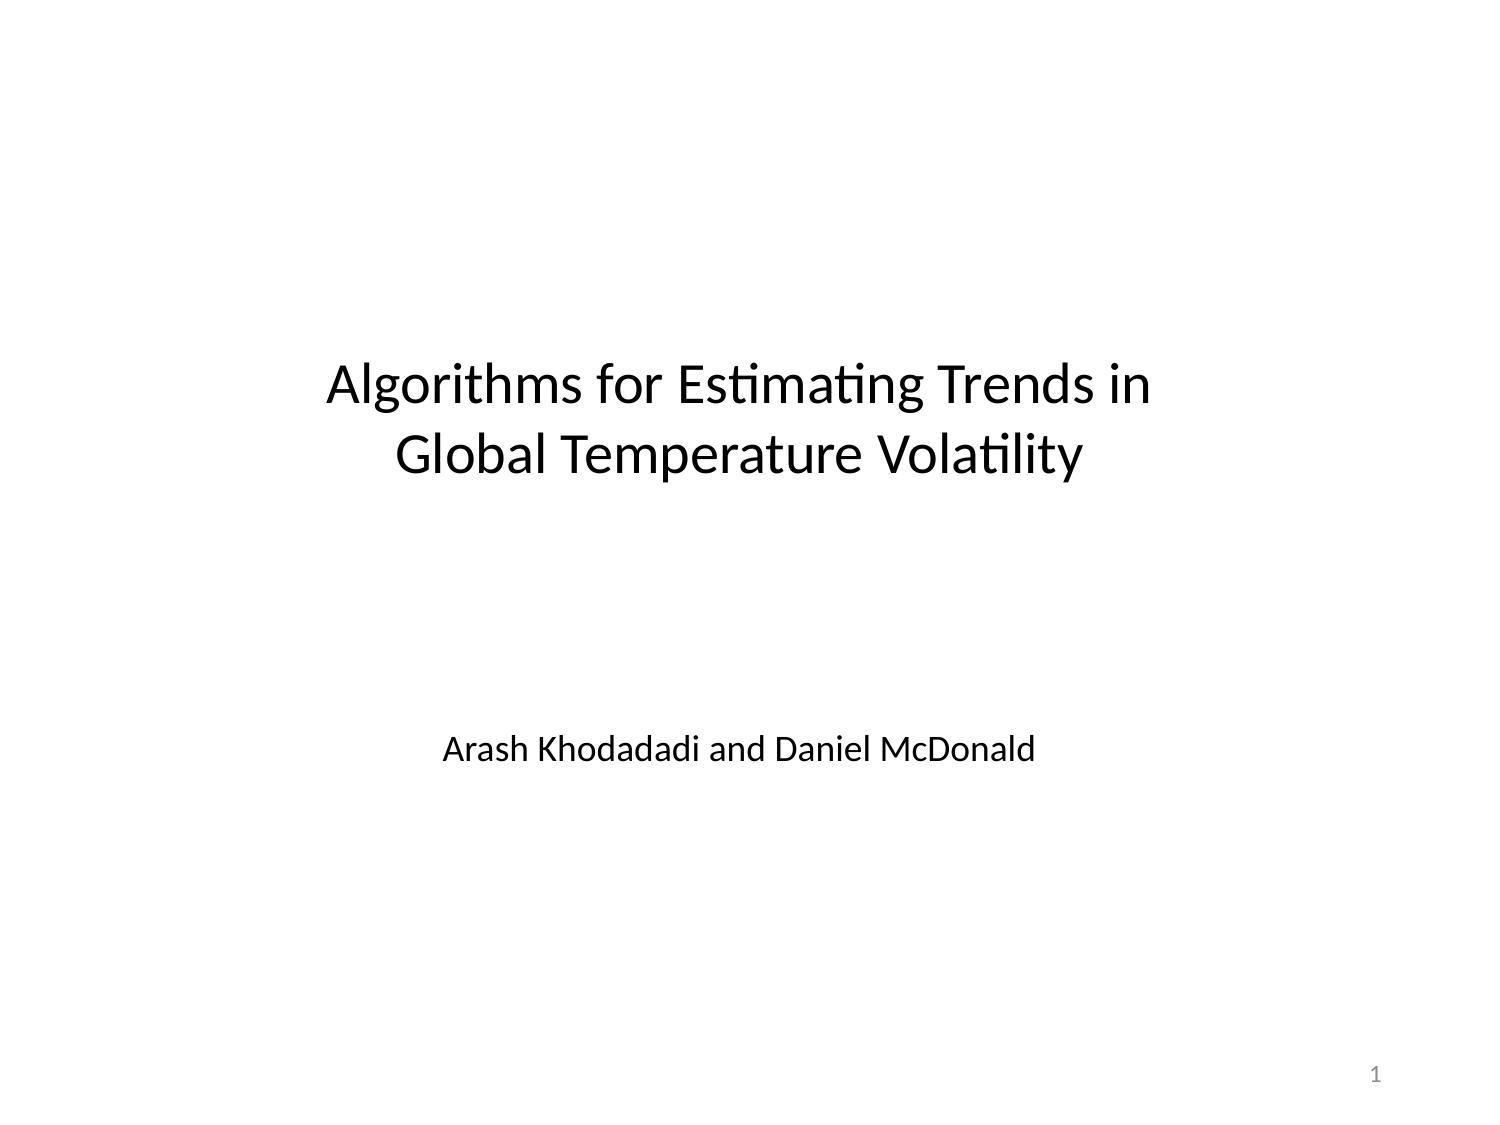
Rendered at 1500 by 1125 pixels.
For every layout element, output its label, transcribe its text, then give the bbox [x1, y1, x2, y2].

text_box Arash Khodadadi and Daniel McDonald [261, 716, 1218, 777]
text_box Algorithms for Estimating Trends in Global Temperature Volatility [261, 338, 1218, 494]
slide_number <number> [1059, 1042, 1397, 1103]
